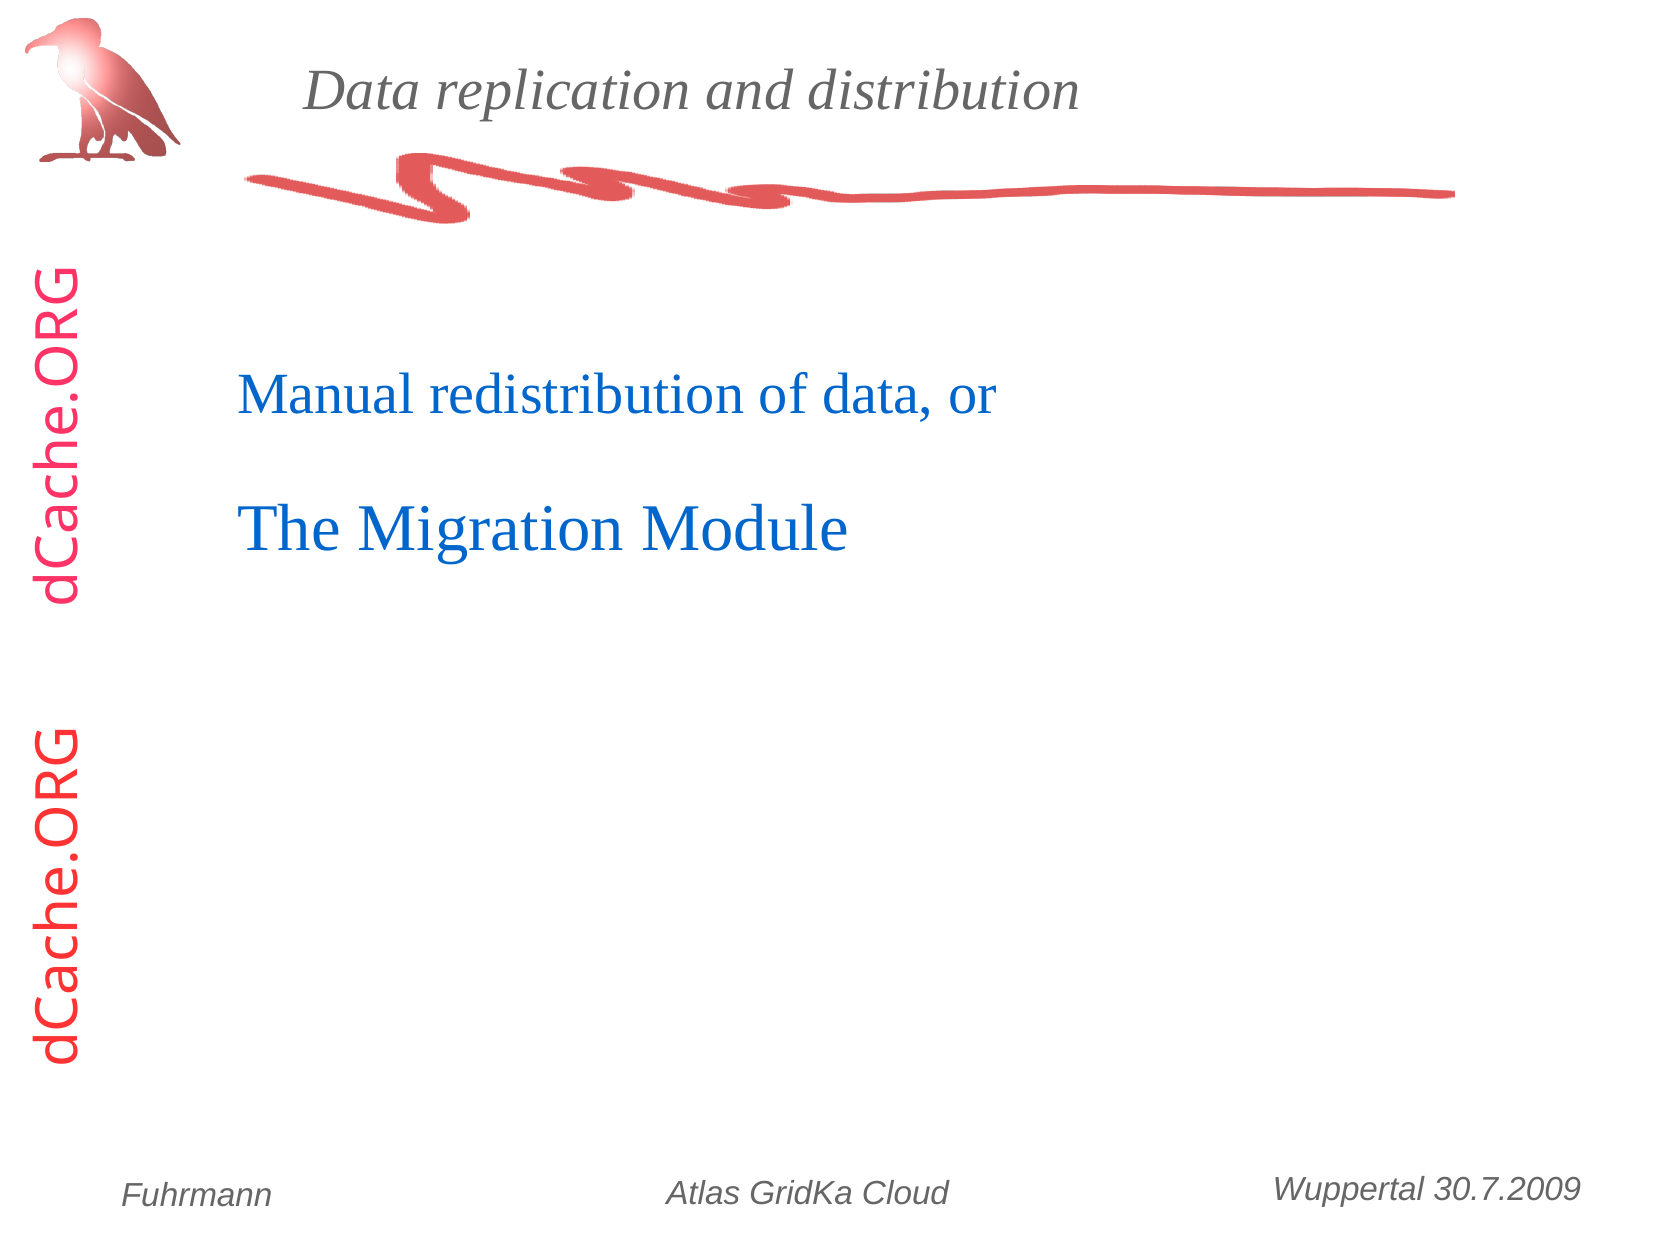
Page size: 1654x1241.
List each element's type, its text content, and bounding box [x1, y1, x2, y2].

text_box Data replication and distribution [289, 49, 1094, 132]
text_box Manual redistribution of data, or The Migration Module [222, 354, 1012, 581]
